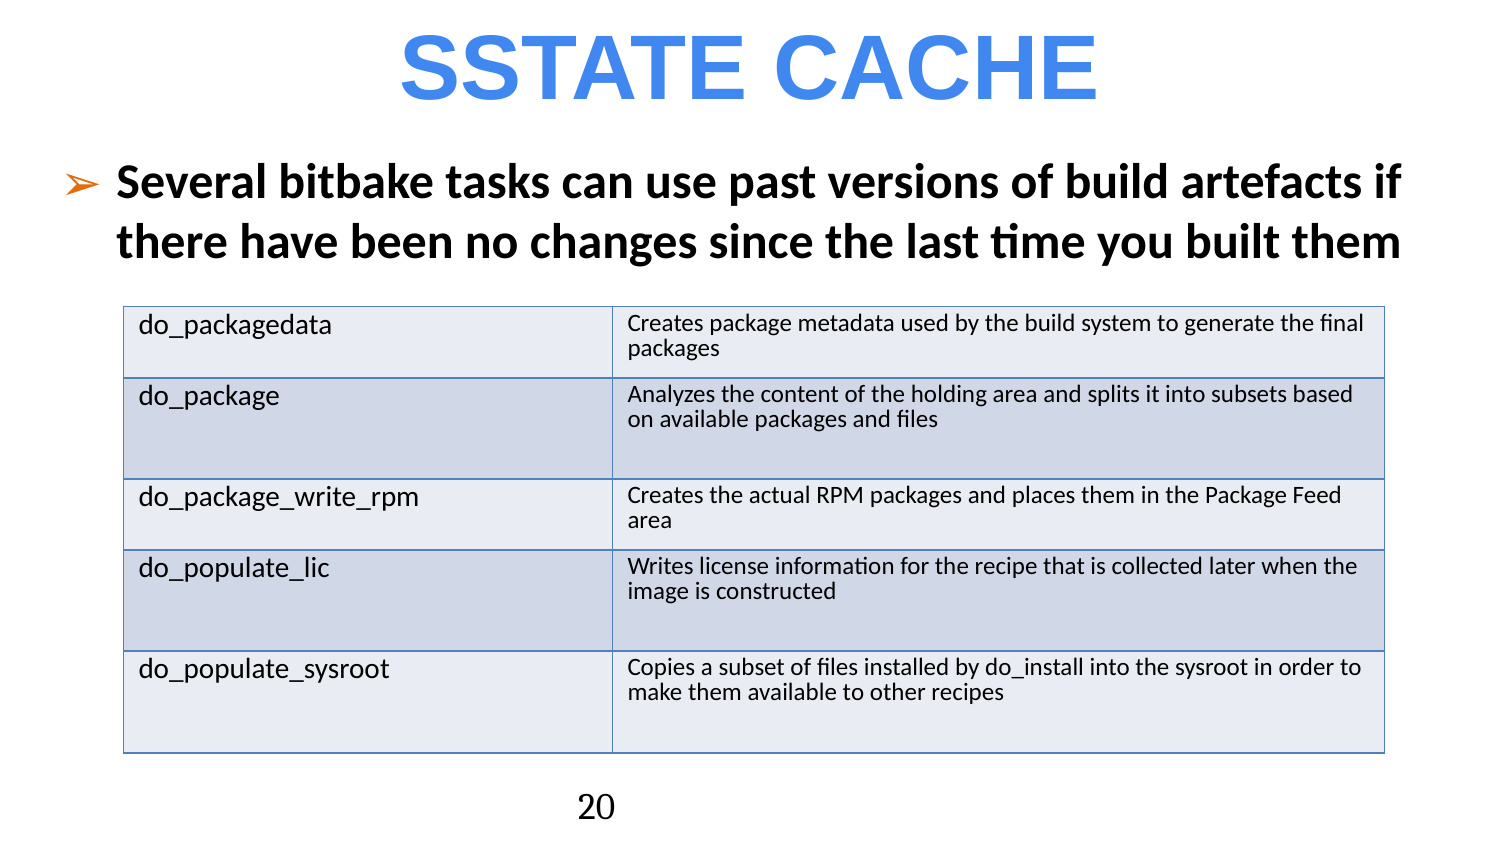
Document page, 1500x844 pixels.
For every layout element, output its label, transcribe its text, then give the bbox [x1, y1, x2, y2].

text_box SSTATE CACHE [75, 10, 1425, 115]
table_cell do_populate_lic [124, 551, 612, 650]
text_box <number> [475, 782, 631, 827]
table_cell Writes license information for the recipe that is collected later when the image is constructed [613, 551, 1384, 650]
table_cell Analyzes the content of the holding area and splits it into subsets based on available packages and files [613, 379, 1384, 478]
table_header do_packagedata [124, 307, 612, 377]
table_cell do_package_write_rpm [124, 480, 612, 549]
table_cell Creates the actual RPM packages and places them in the Package Feed area [613, 480, 1384, 549]
table_cell do_package [124, 379, 612, 478]
text_box Several bitbake tasks can use past versions of build artefacts if there have been no changes since the last time you built them [45, 140, 1457, 329]
table_cell Copies a subset of files installed by do_install into the sysroot in order to make them available to other recipes [613, 652, 1384, 752]
table_cell do_populate_sysroot [124, 652, 612, 752]
table_header Creates package metadata used by the build system to generate the final packages [613, 307, 1384, 377]
